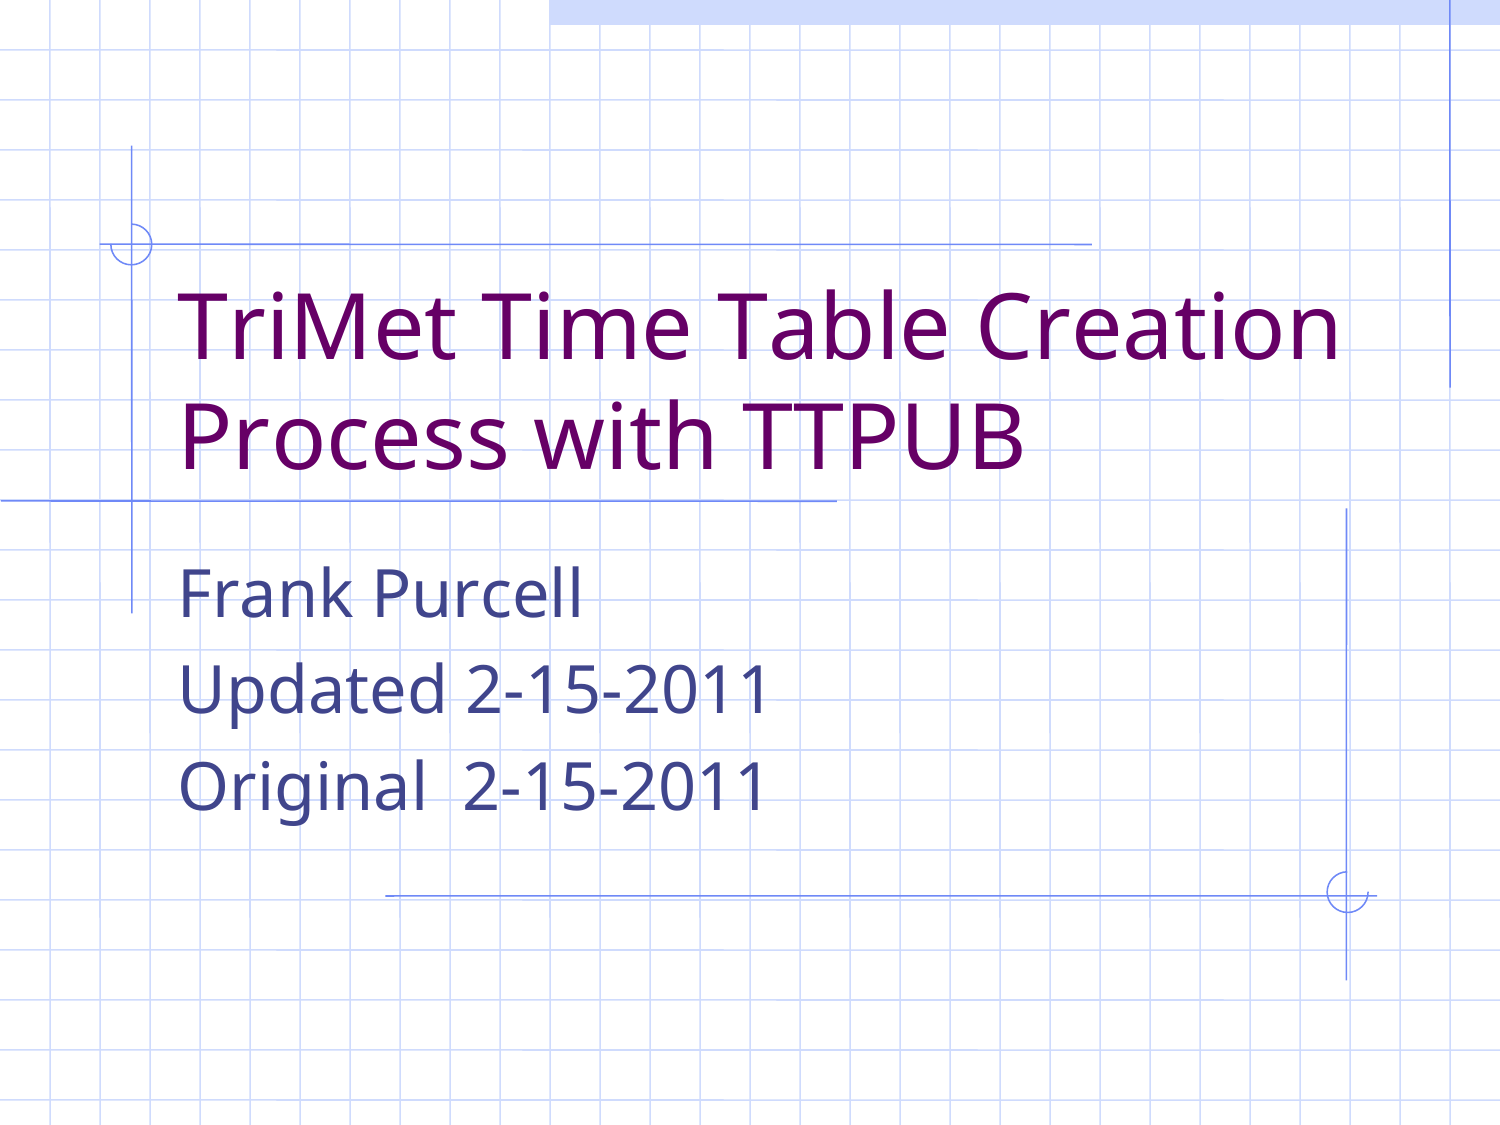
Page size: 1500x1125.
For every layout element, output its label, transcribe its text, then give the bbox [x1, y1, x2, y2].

subtitle Frank Purcell Updated 2-15-2011 Original 2-15-2011 [162, 542, 1213, 831]
title TriMet Time Table Creation Process with TTPUB [162, 257, 1438, 496]
